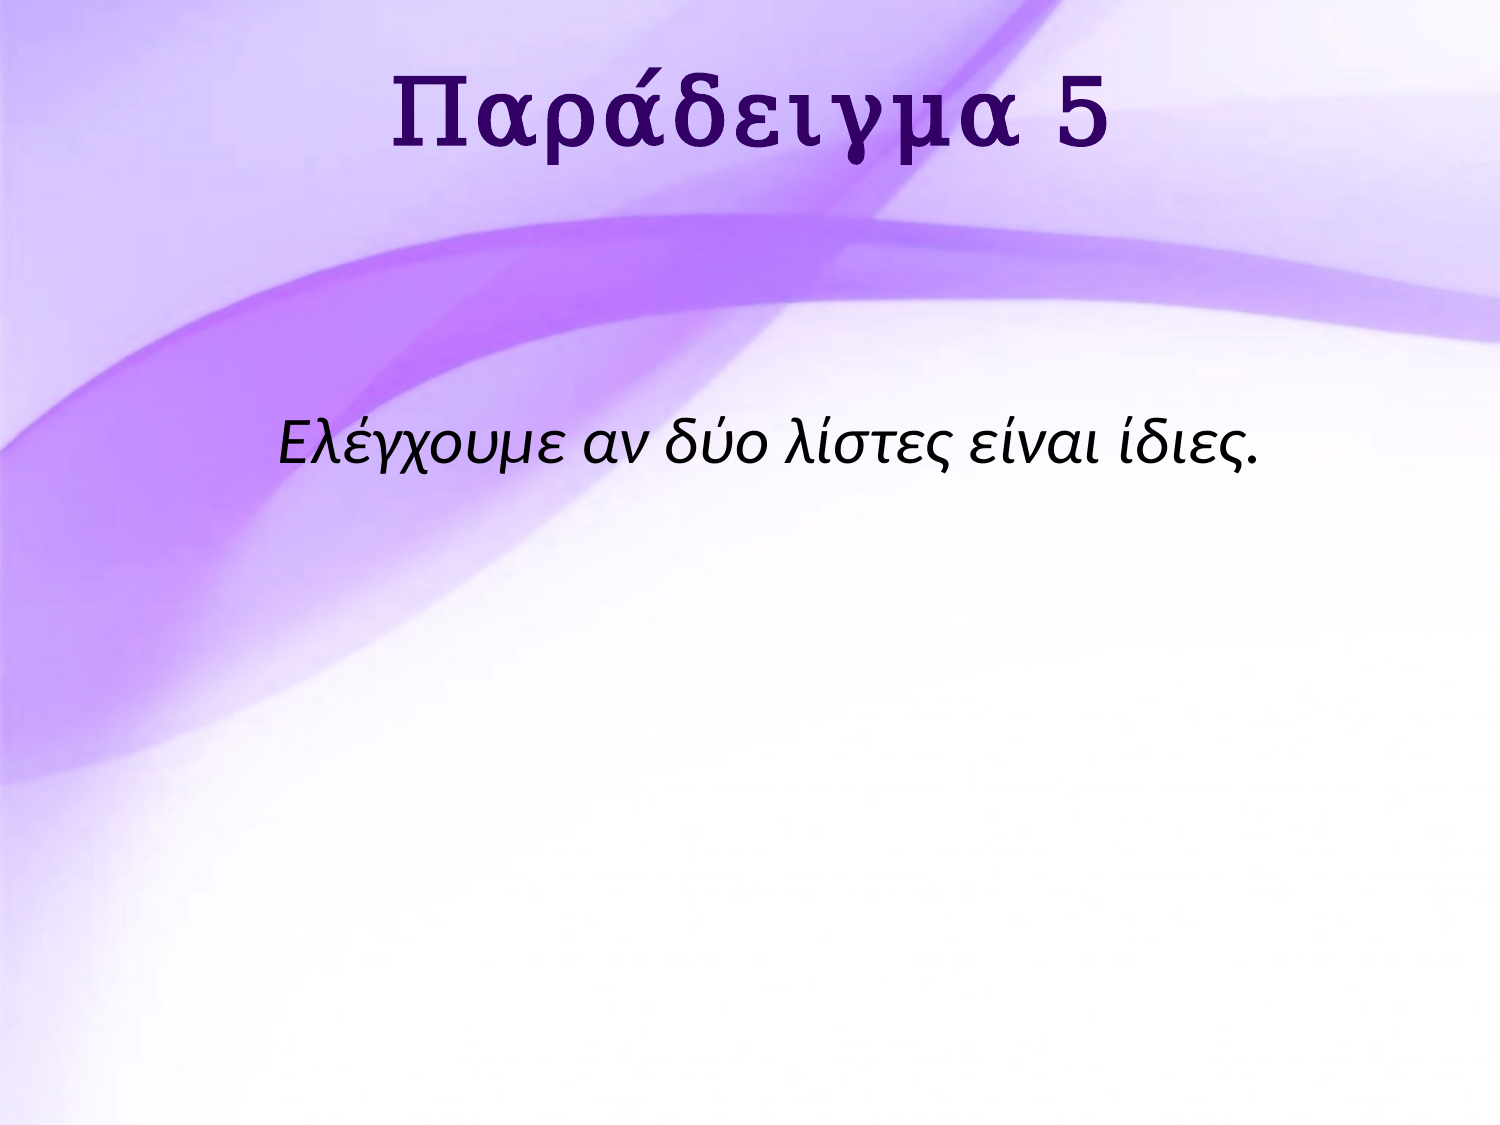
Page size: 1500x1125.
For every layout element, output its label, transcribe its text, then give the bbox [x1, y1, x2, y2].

title Παράδειγμα 5 [75, 45, 1425, 233]
picture [0, 0, 1500, 1125]
list Ελέγχουμε αν δύο λίστες είναι ίδιες. [67, 389, 1418, 1125]
